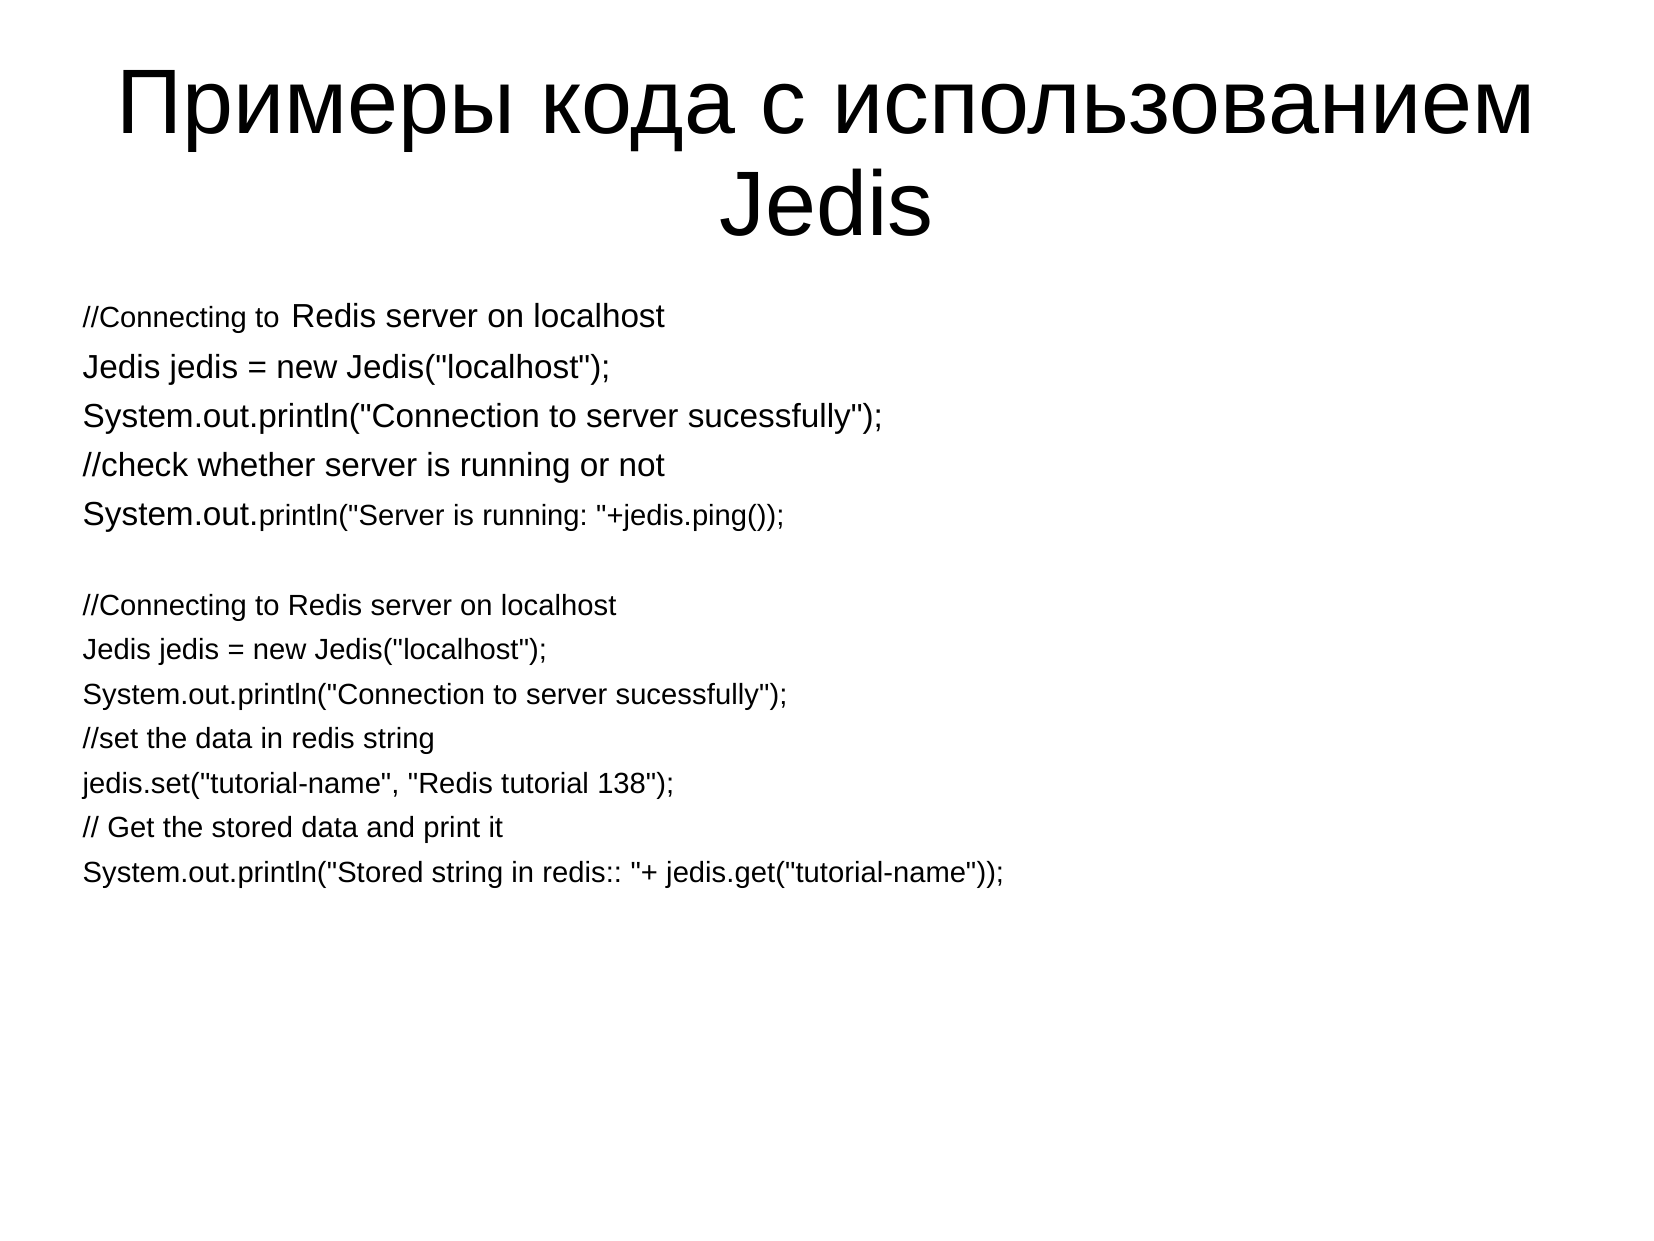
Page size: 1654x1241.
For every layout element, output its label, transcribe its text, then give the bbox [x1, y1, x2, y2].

title Примеры кода с использованием Jedis [82, 49, 1571, 257]
list //Connecting to Redis server on localhost Jedis jedis = new Jedis("localhost"); System.out.println("Connection to server sucessfully"); //check whether server is running or not System.out.println("Server is running: "+jedis.ping()); //Connecting to Redis server on localhost Jedis jedis = new Jedis("localhost"); System.out.println("Connection to server sucessfully"); //set the data in redis string jedis.set("tutorial-name", "Redis tutorial 138"); // Get the stored data and print it System.out.println("Stored string in redis:: "+ jedis.get("tutorial-name")); [82, 290, 1571, 1010]
